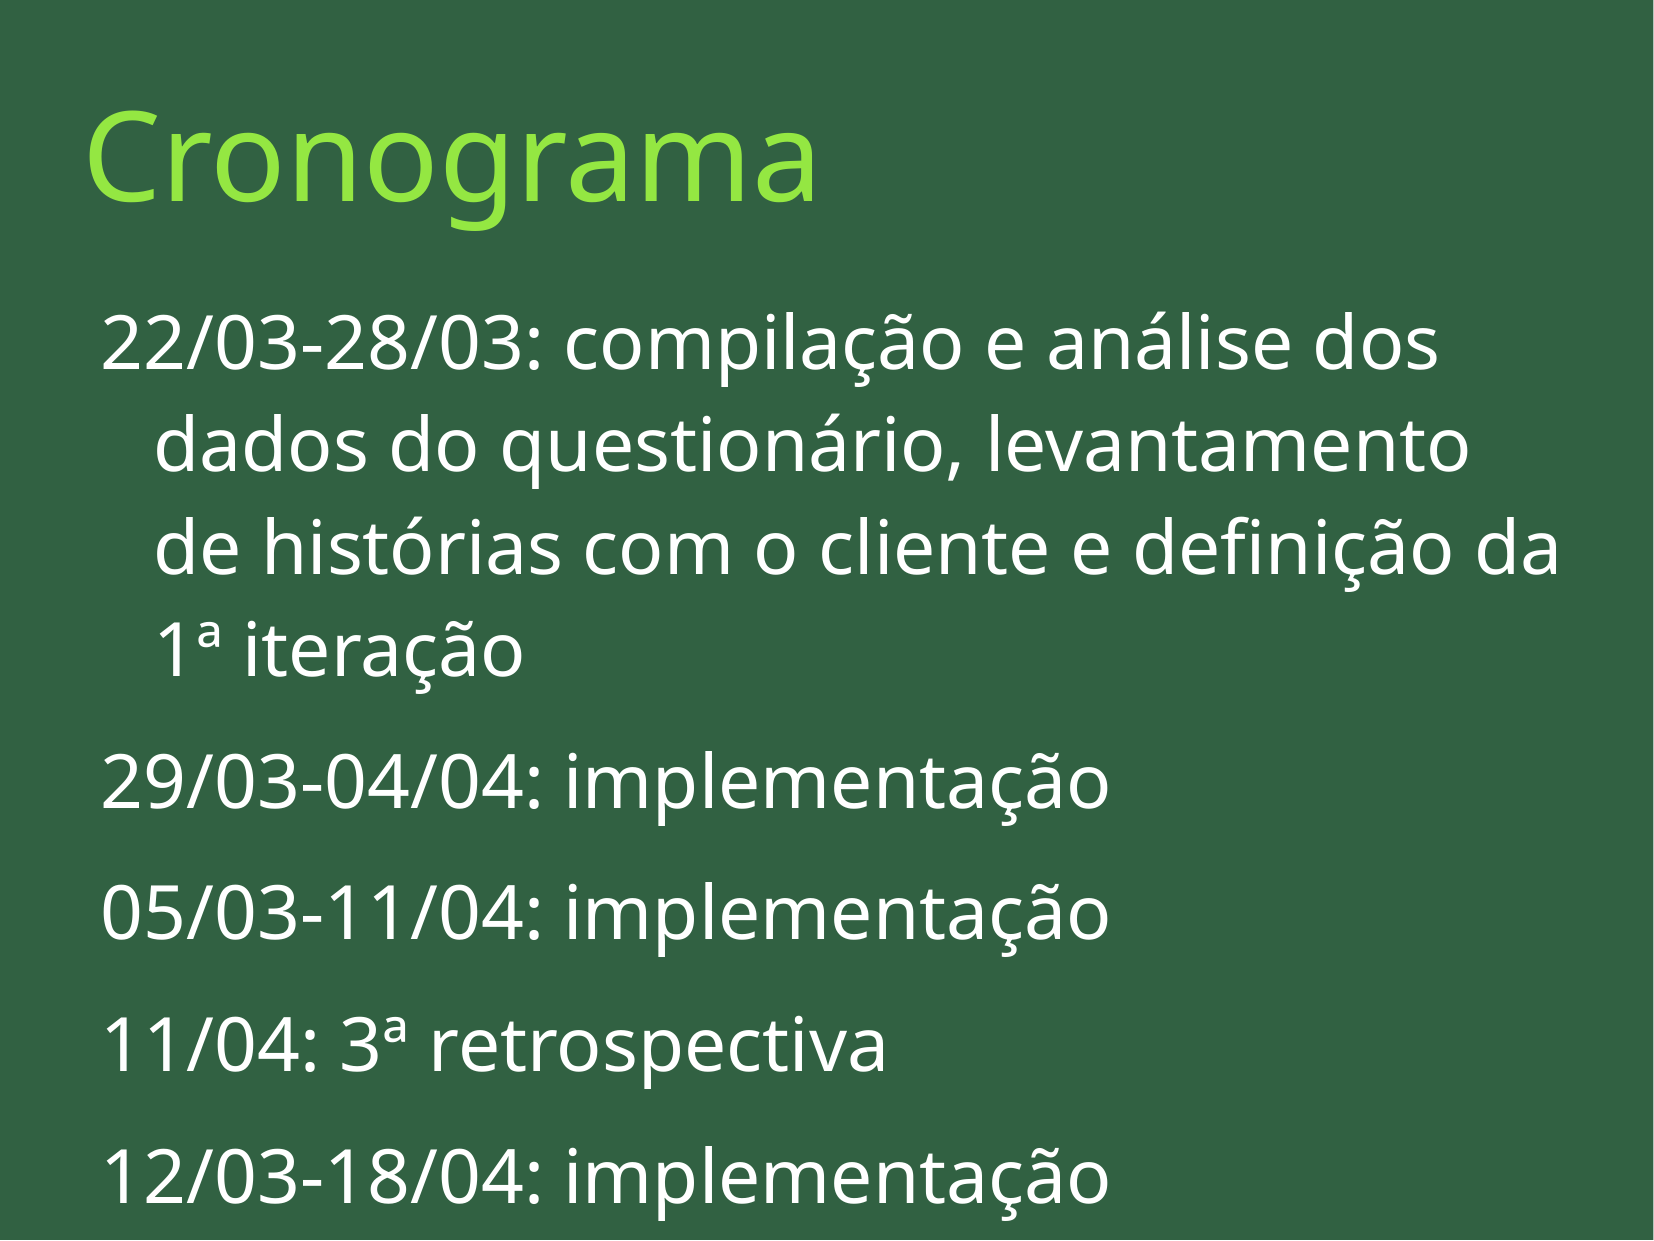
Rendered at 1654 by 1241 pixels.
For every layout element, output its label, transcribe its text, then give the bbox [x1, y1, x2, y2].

list 22/03-28/03: compilação e análise dos dados do questionário, levantamento de histórias com o cliente e definição da 1ª iteração 29/03-04/04: implementação 05/03-11/04: implementação 11/04: 3ª retrospectiva 12/03-18/04: implementação 17/04: entrega do 3º documento de acompanhamento [82, 289, 1571, 1220]
title Cronograma [82, 49, 1571, 257]
